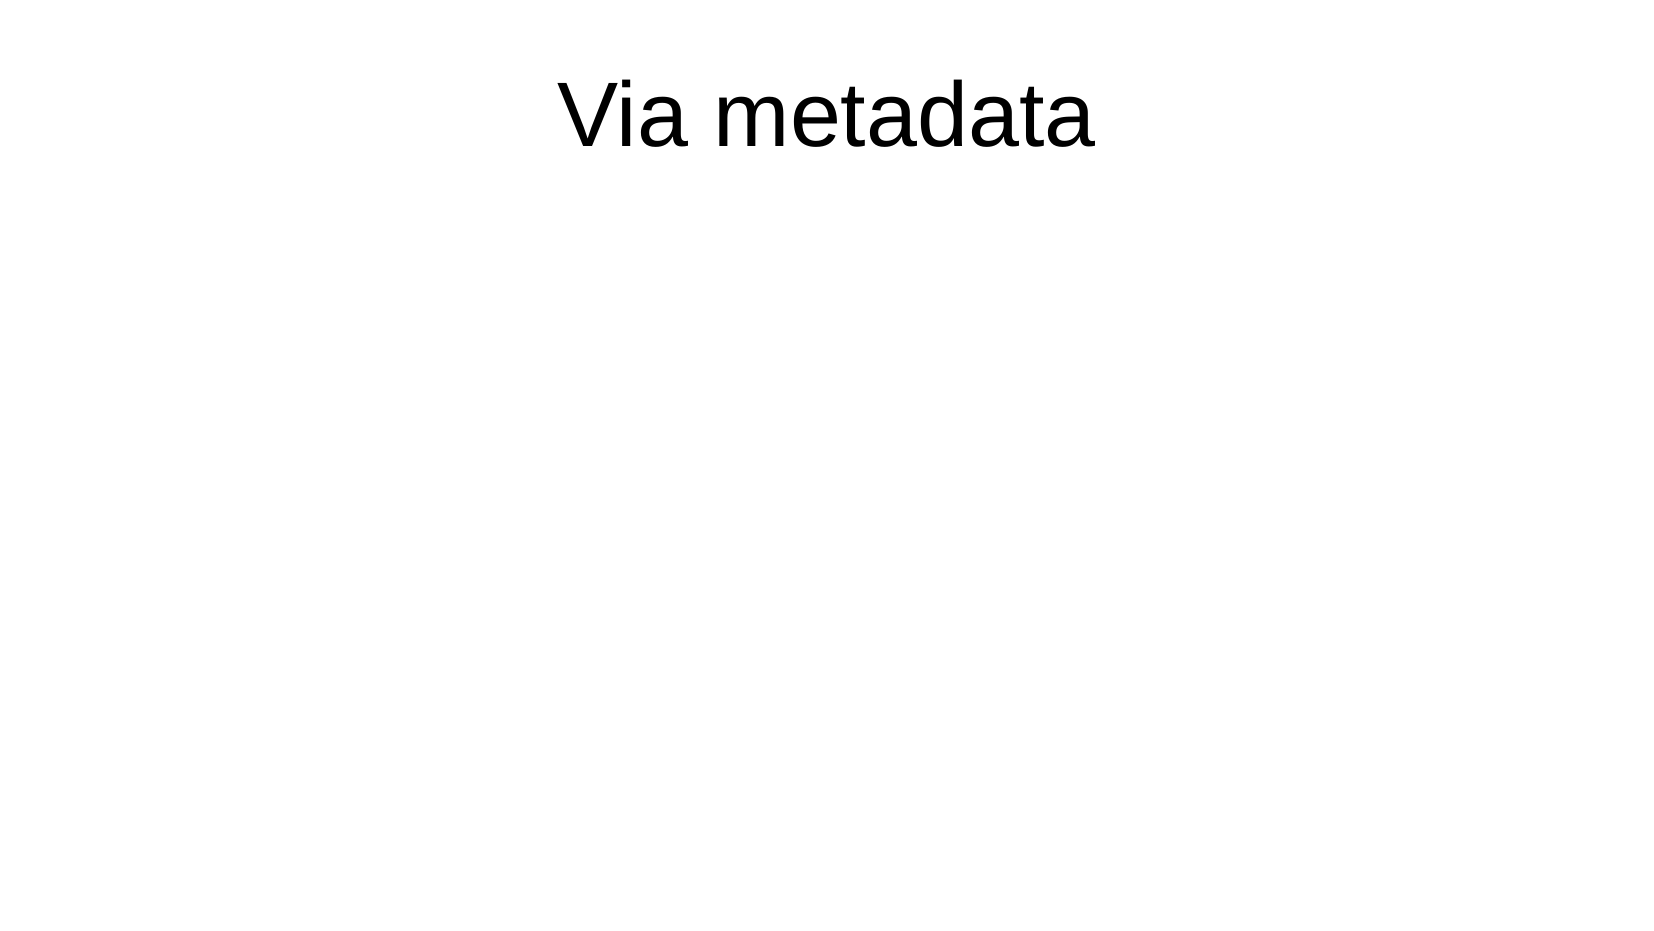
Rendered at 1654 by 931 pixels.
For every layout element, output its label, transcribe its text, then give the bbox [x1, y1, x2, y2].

title Via metadata [82, 37, 1571, 193]
